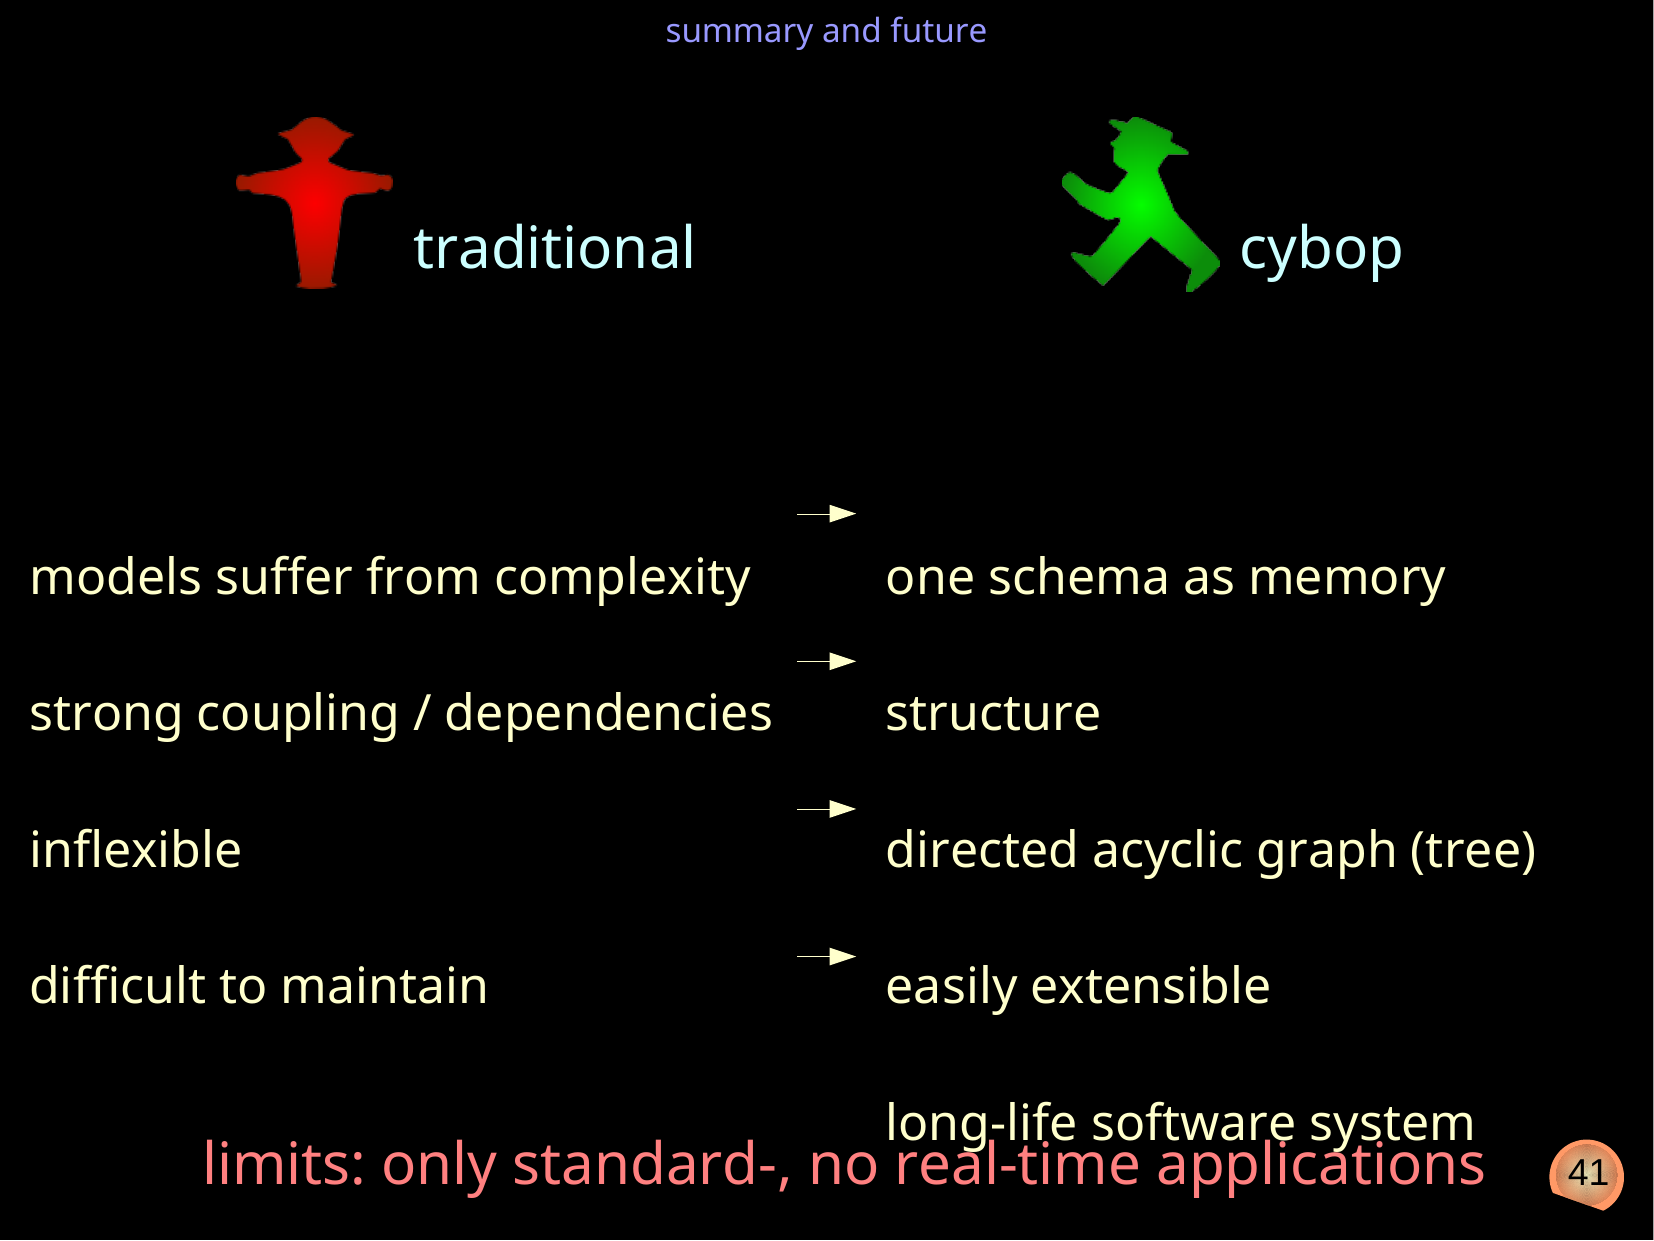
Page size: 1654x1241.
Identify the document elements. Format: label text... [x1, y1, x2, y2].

text_box cybop [1240, 206, 1477, 296]
text_box one schema as memory structure directed acyclic graph (tree) easily extensible long-life software system [885, 472, 1654, 1241]
picture [1062, 117, 1220, 292]
picture [236, 117, 393, 289]
text_box summary and future [0, 0, 1654, 60]
text_box models suffer from complexity strong coupling / dependencies inflexible difficult to maintain [29, 472, 798, 1241]
text_box limits: only standard-, no real-time applications [118, 1122, 1536, 1211]
text_box traditional [413, 206, 709, 296]
